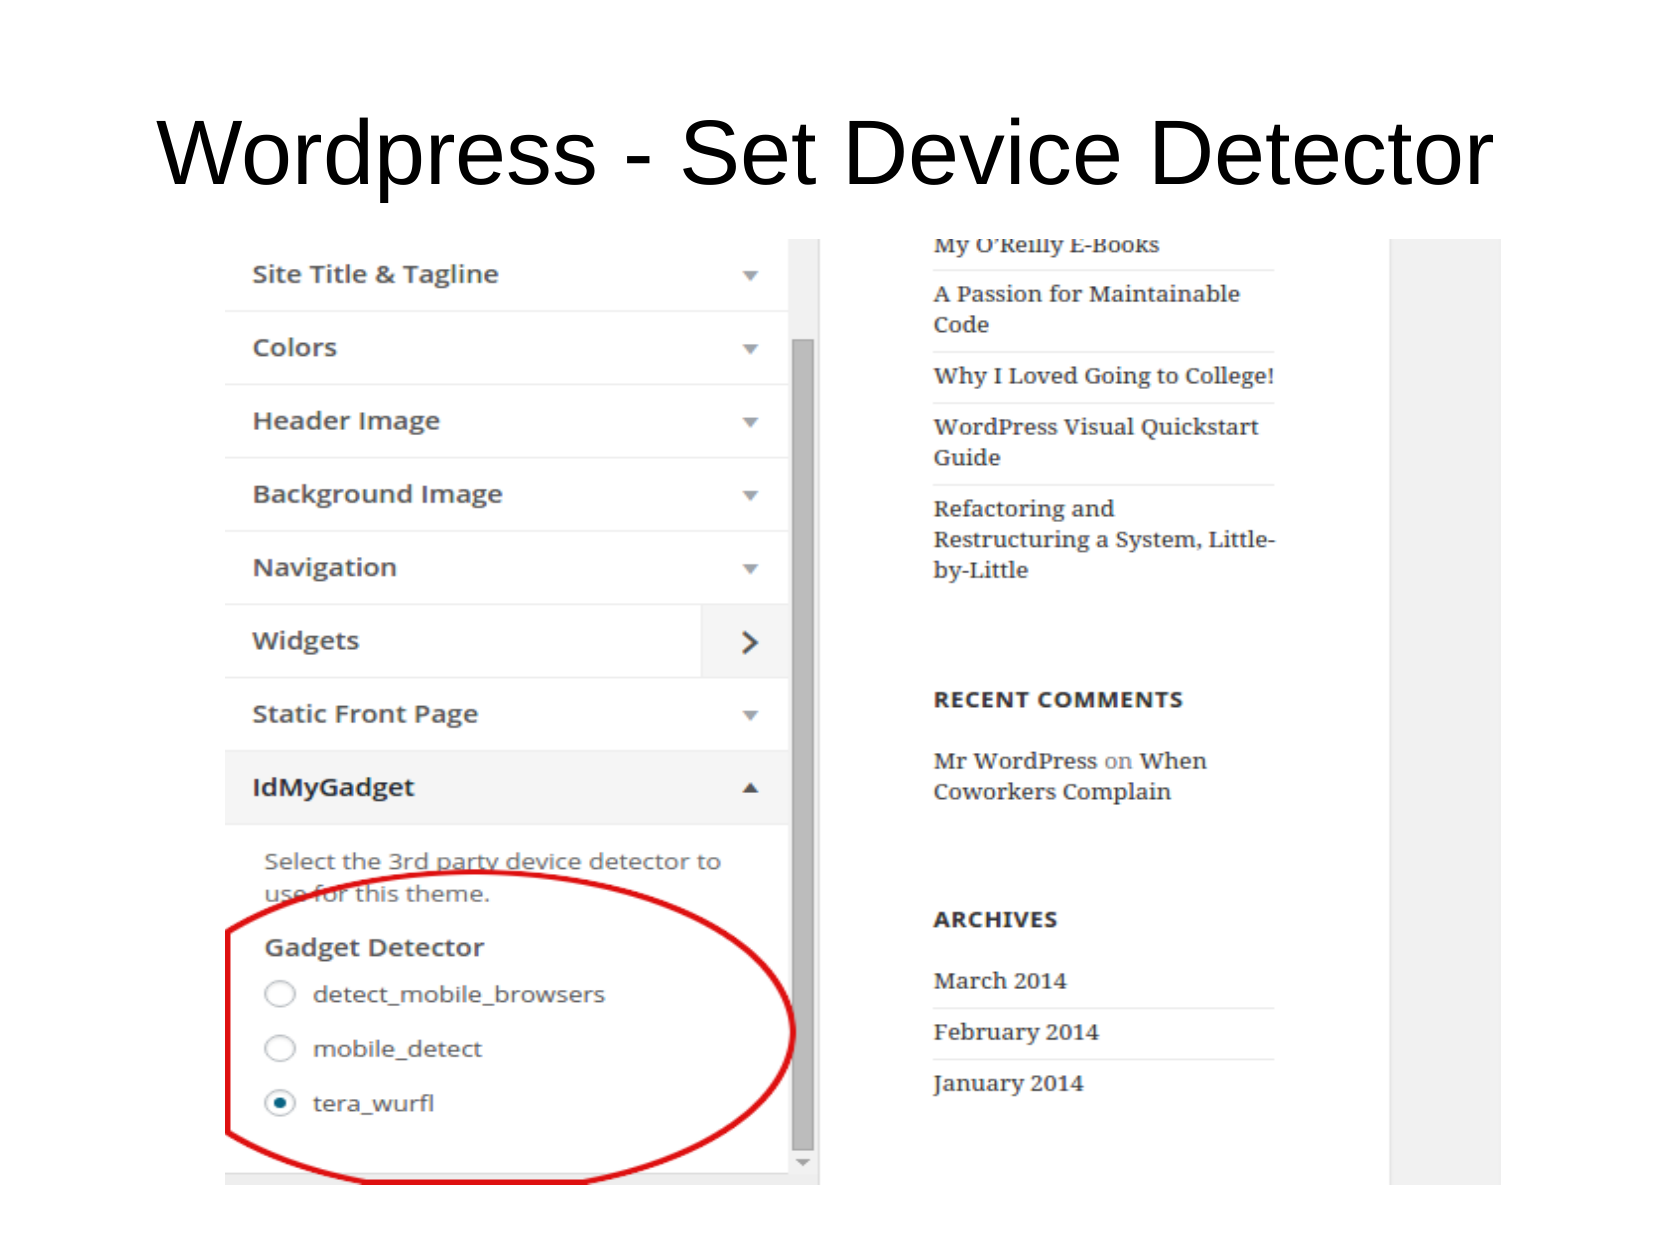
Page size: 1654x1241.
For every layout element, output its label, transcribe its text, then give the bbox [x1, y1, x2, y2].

picture [225, 239, 1501, 1186]
title Wordpress - Set Device Detector [82, 49, 1571, 257]
